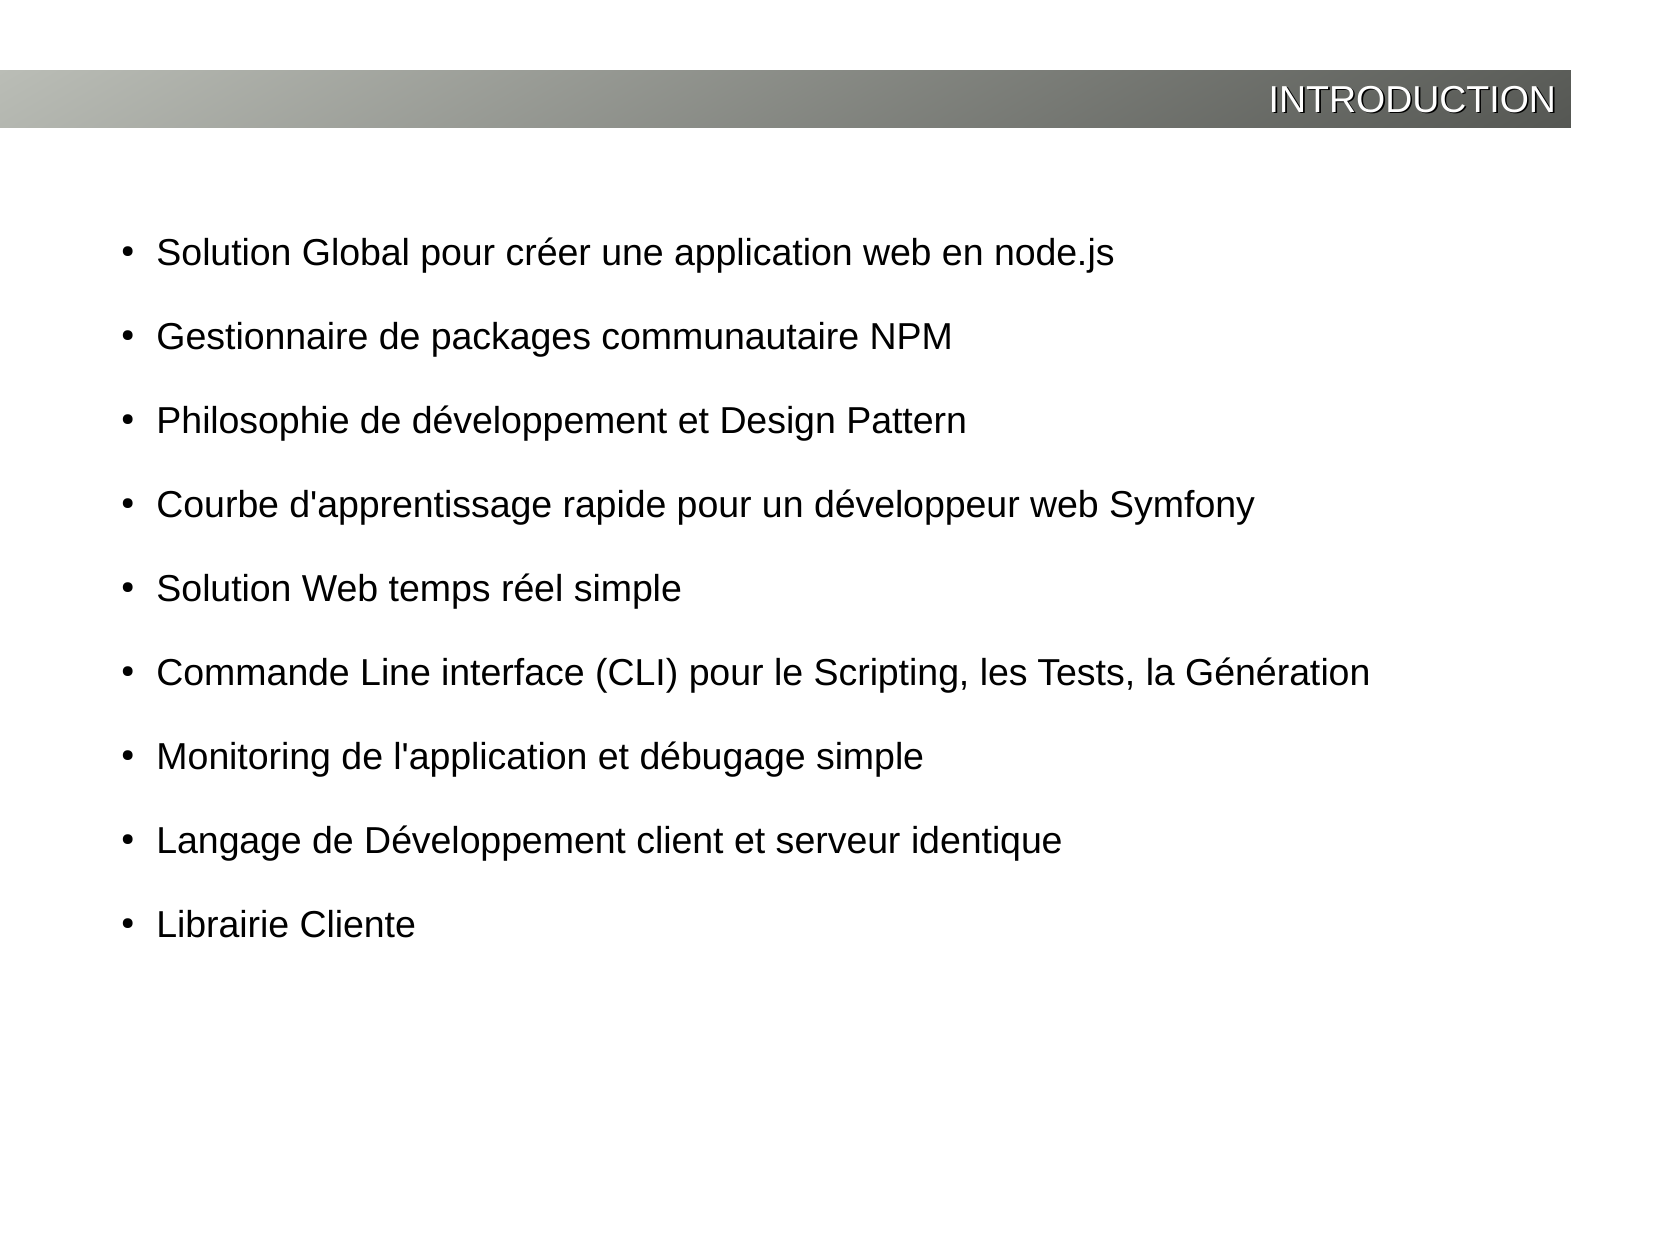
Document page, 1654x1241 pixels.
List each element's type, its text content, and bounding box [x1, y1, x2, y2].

text_box INTRODUCTION [0, 70, 1571, 128]
text_box Solution Global pour créer une application web en node.js Gestionnaire de packages communautaire NPM Philosophie de développement et Design Pattern Courbe d'apprentissage rapide pour un développeur web Symfony Solution Web temps réel simple Commande Line interface (CLI) pour le Scripting, les Tests, la Génération Monitoring de l'application et débugage simple Langage de Développement client et serveur identique Librairie Cliente [106, 224, 1560, 946]
subtitle [82, 271, 1571, 1022]
